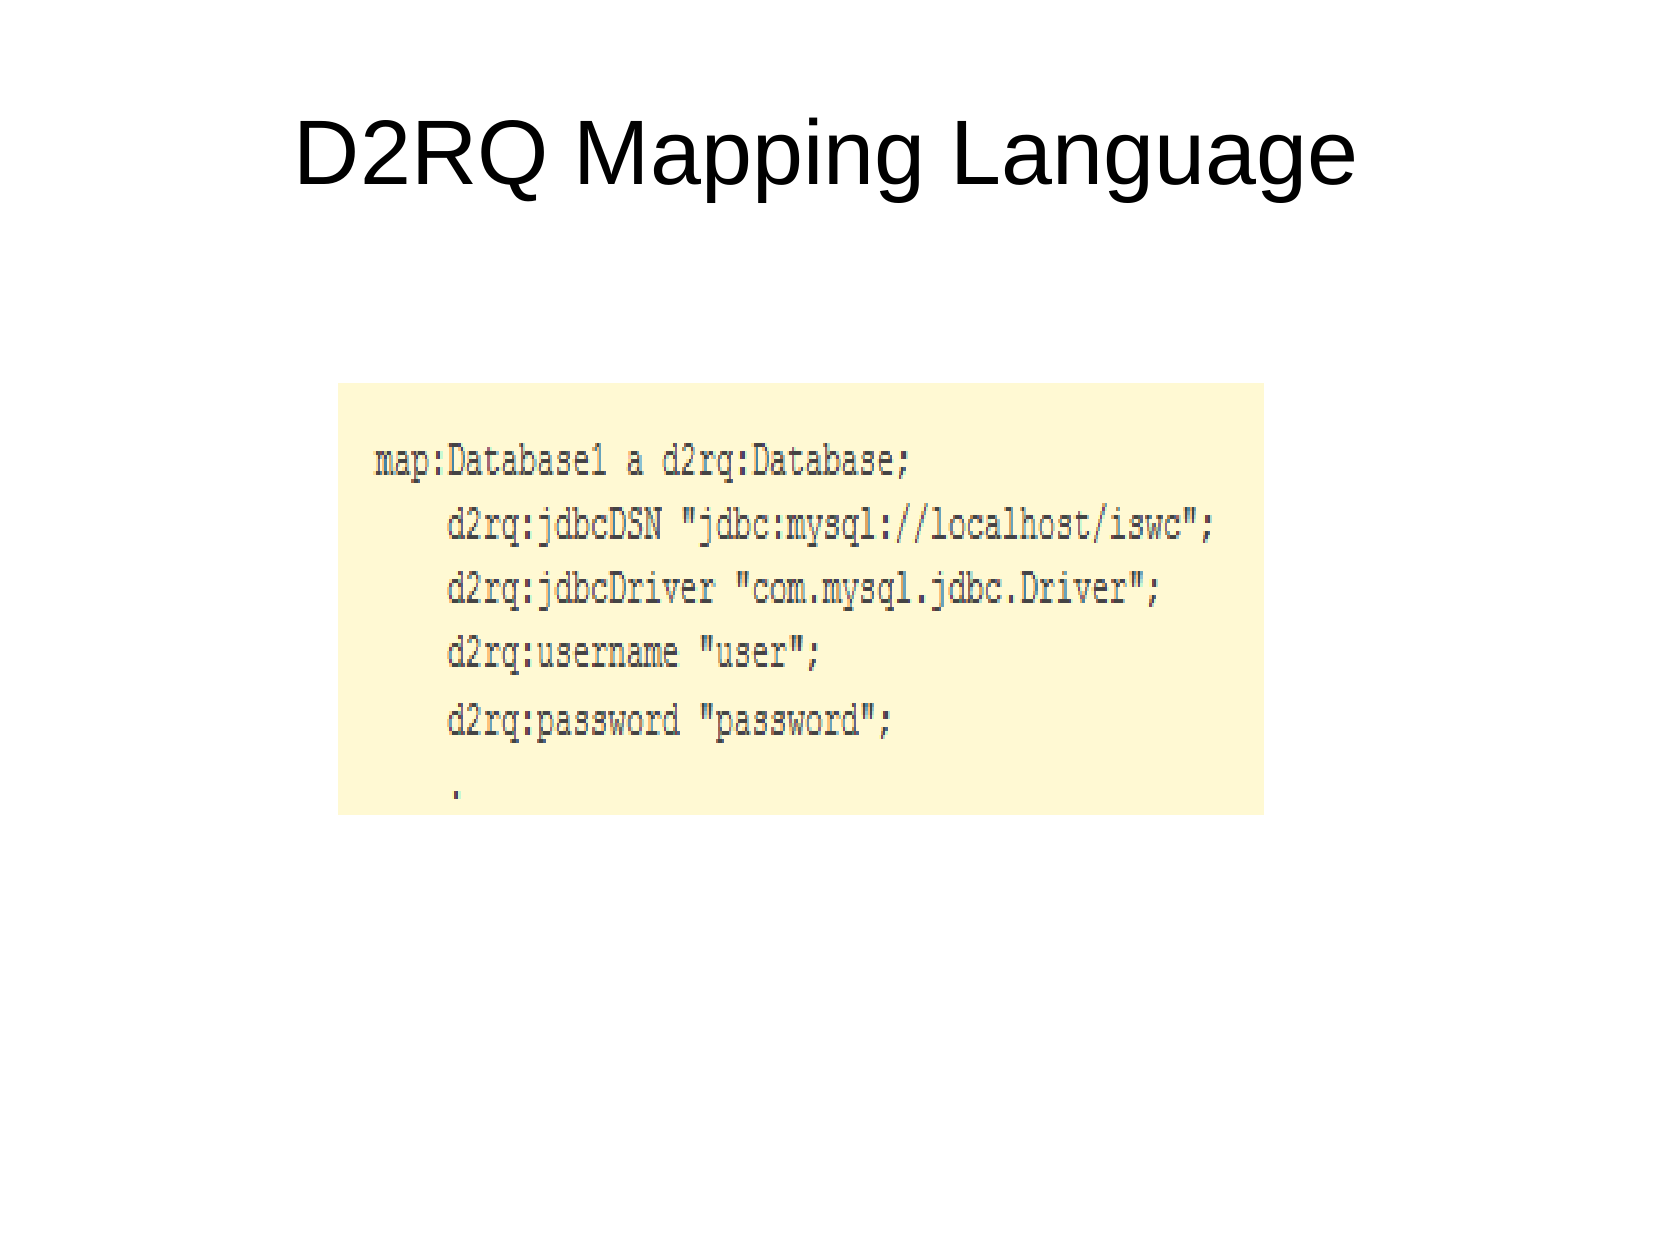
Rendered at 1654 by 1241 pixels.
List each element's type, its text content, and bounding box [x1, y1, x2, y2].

title D2RQ Mapping Language [82, 56, 1571, 250]
picture [338, 383, 1264, 815]
